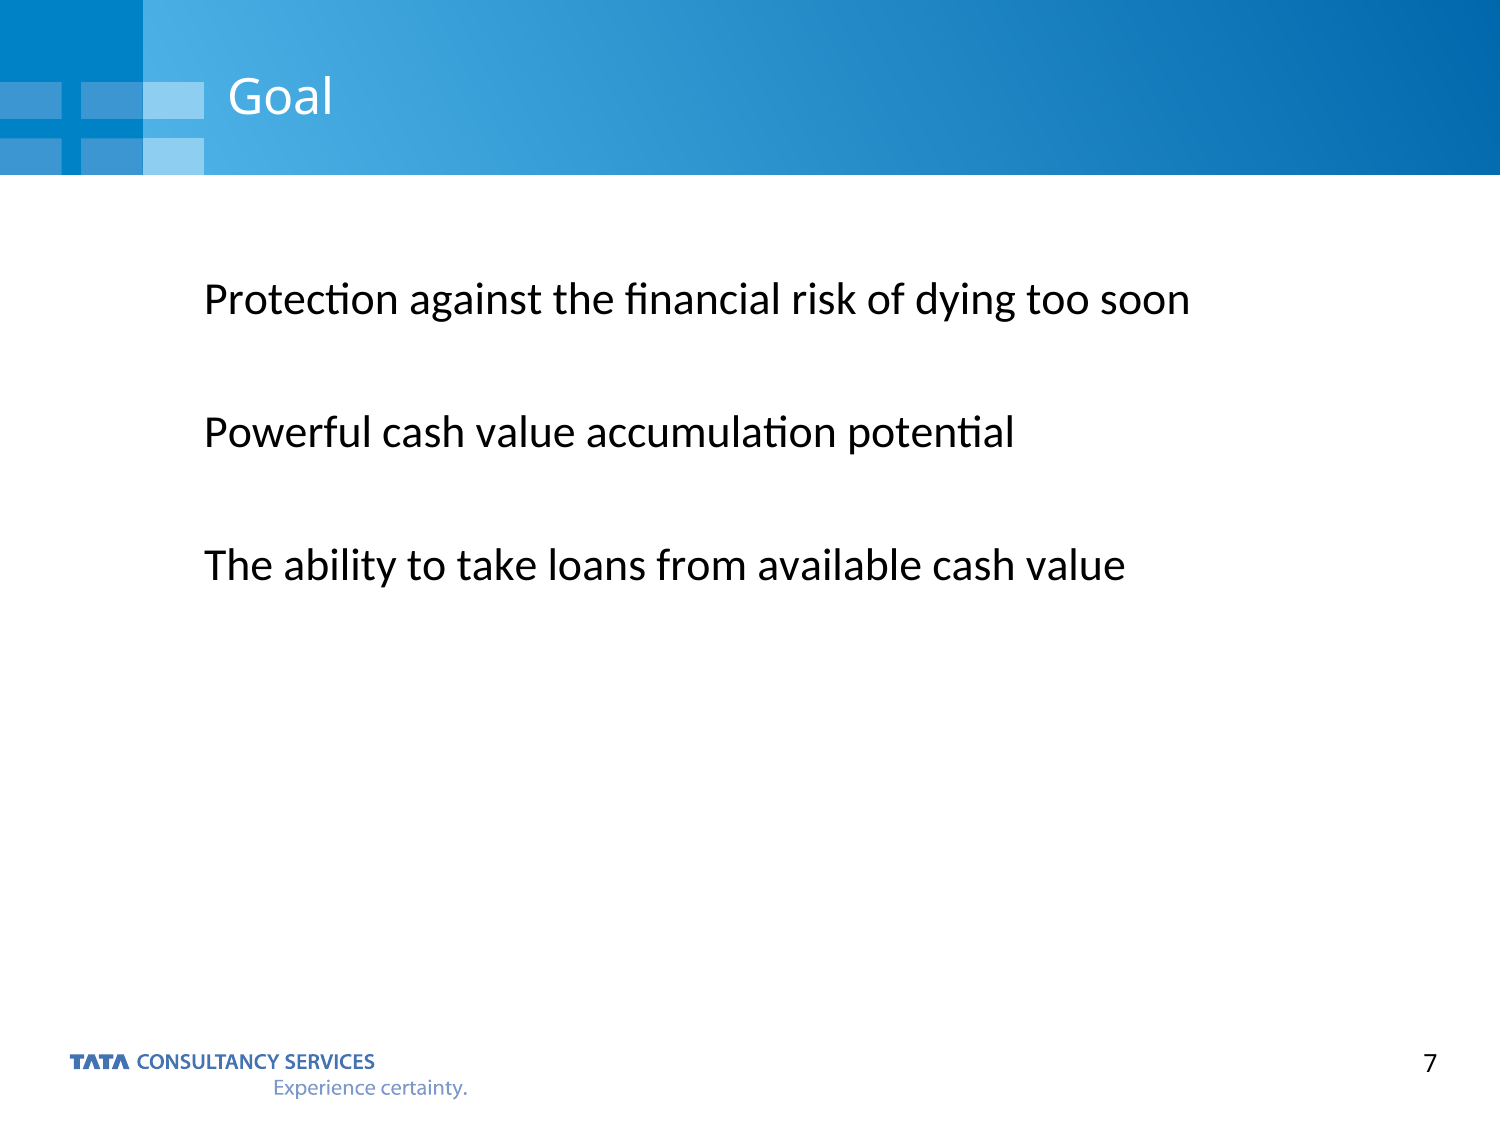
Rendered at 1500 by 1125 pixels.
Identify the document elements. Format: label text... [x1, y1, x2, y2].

text_box Protection against the financial risk of dying too soon Powerful cash value accumulation potential The ability to take loans from available cash value [67, 195, 1450, 938]
text_box Goal [212, 54, 1450, 135]
